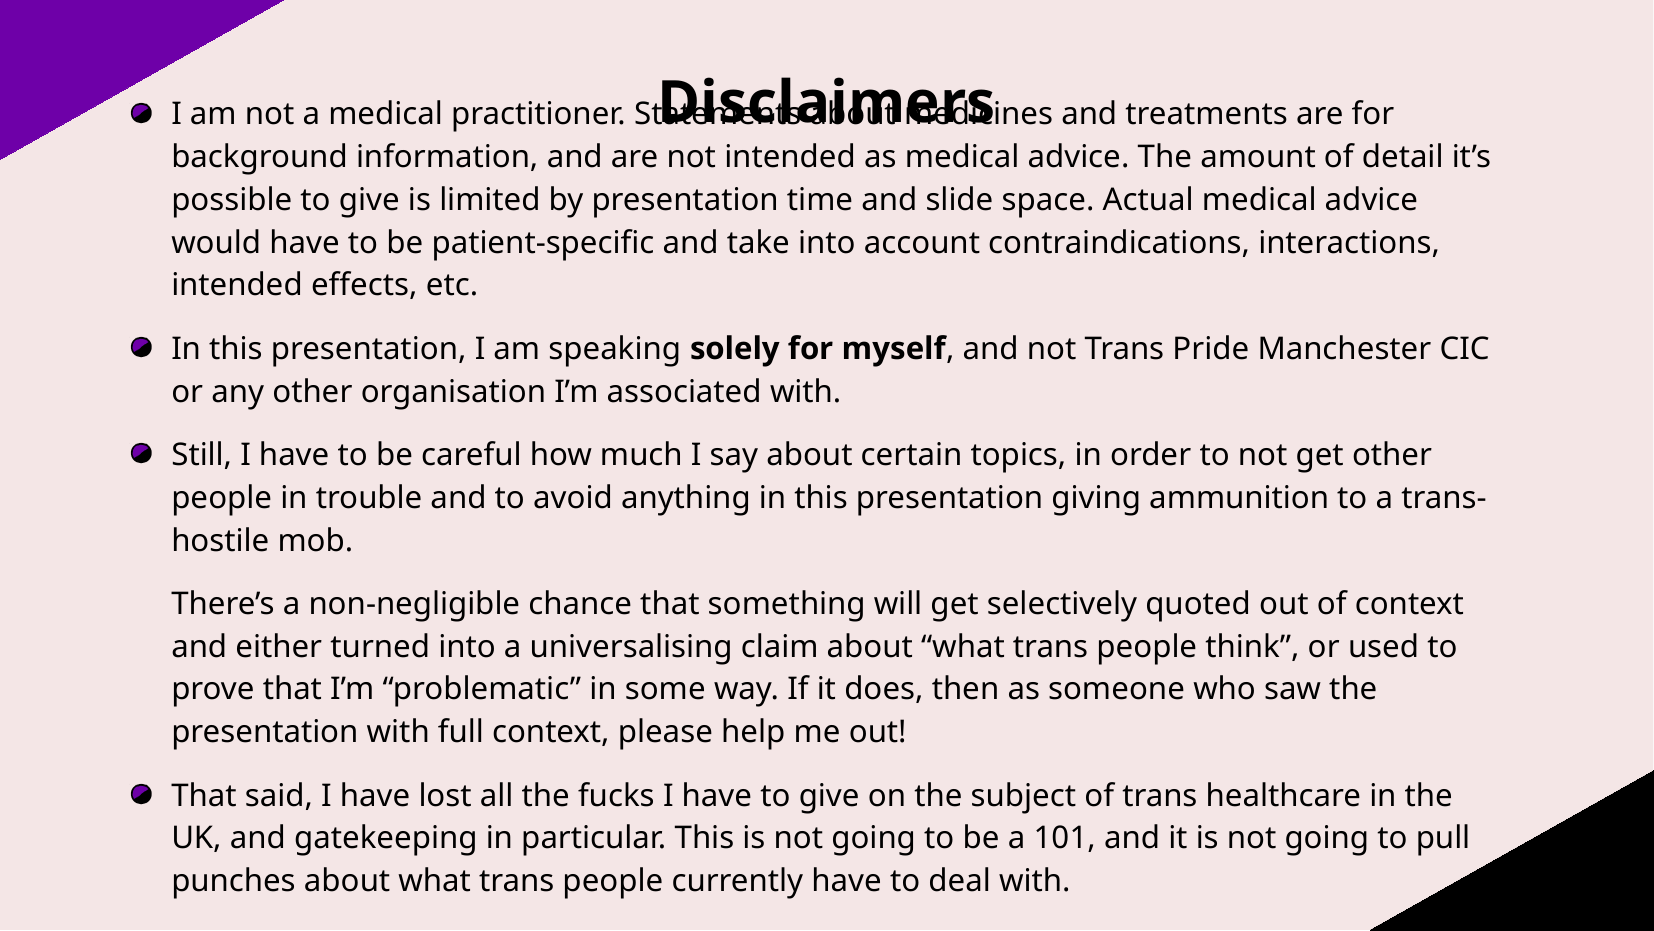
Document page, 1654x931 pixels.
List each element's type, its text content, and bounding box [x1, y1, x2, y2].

text_box [1370, 770, 1654, 931]
subtitle I am not a medical practitioner. Statements about medicines and treatments are for background information, and are not intended as medical advice. The amount of detail it’s possible to give is limited by presentation time and slide space. Actual medical advice would have to be patient-specific and take into account contraindications, interactions, intended effects, etc. In this presentation, I am speaking solely for myself, and not Trans Pride Manchester CIC or any other organisation I’m associated with. Still, I have to be careful how much I say about certain topics, in order to not get other people in trouble and to avoid anything in this presentation giving ammunition to a trans-hostile mob. There’s a non-negligible chance that something will get selectively quoted out of context and either turned into a universalising claim about “what trans people think”, or used to prove that I’m “problematic” in some way. If it does, then as someone who saw the presentation with full context, please help me out! That said, I have lost all the fucks I have to give on the subject of trans healthcare in the UK, and gatekeeping in particular. This is not going to be a 101, and it is not going to pull punches about what trans people currently have to deal with. [129, 153, 1512, 839]
text_box [0, 0, 284, 160]
picture [129, 101, 153, 125]
title Disclaimers [82, 41, 1571, 160]
